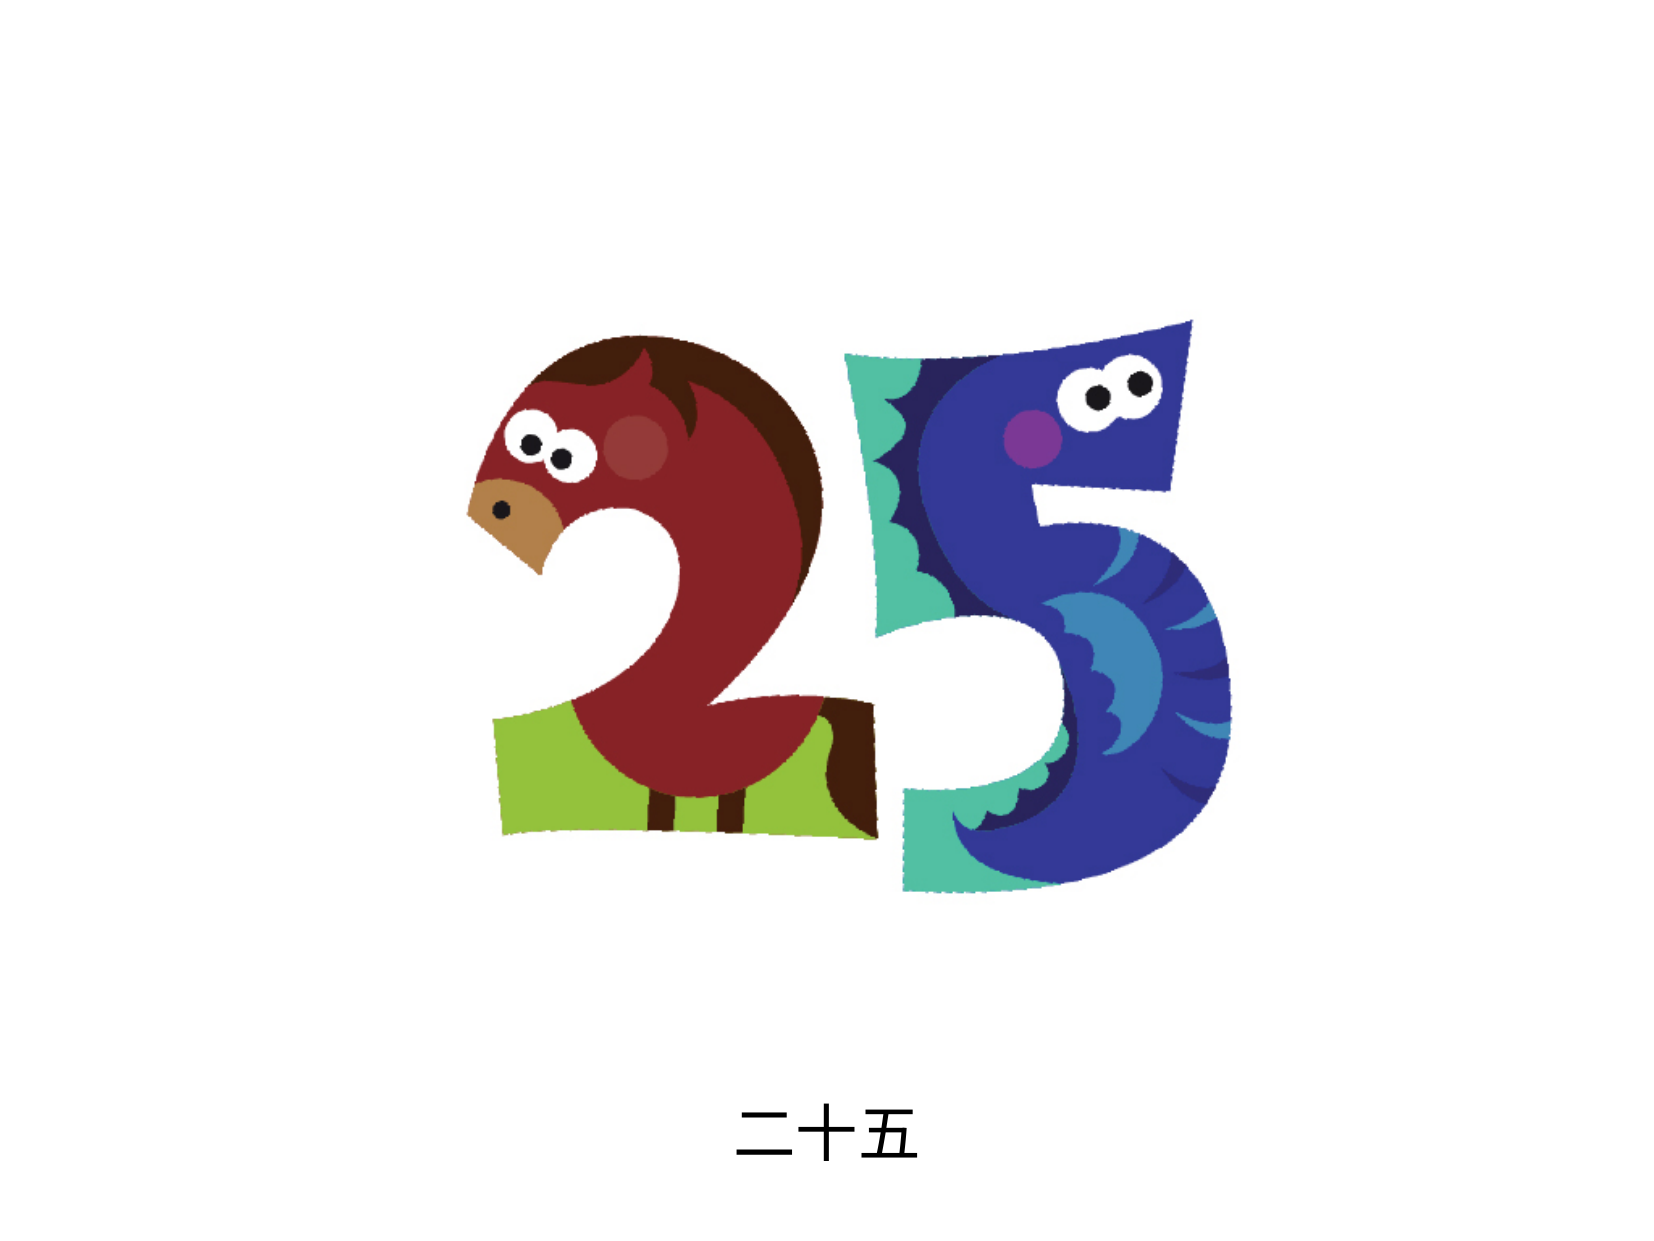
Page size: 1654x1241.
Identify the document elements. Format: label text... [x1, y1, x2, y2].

title 二十五 [82, 1025, 1571, 1233]
picture [0, 0, 1654, 1241]
